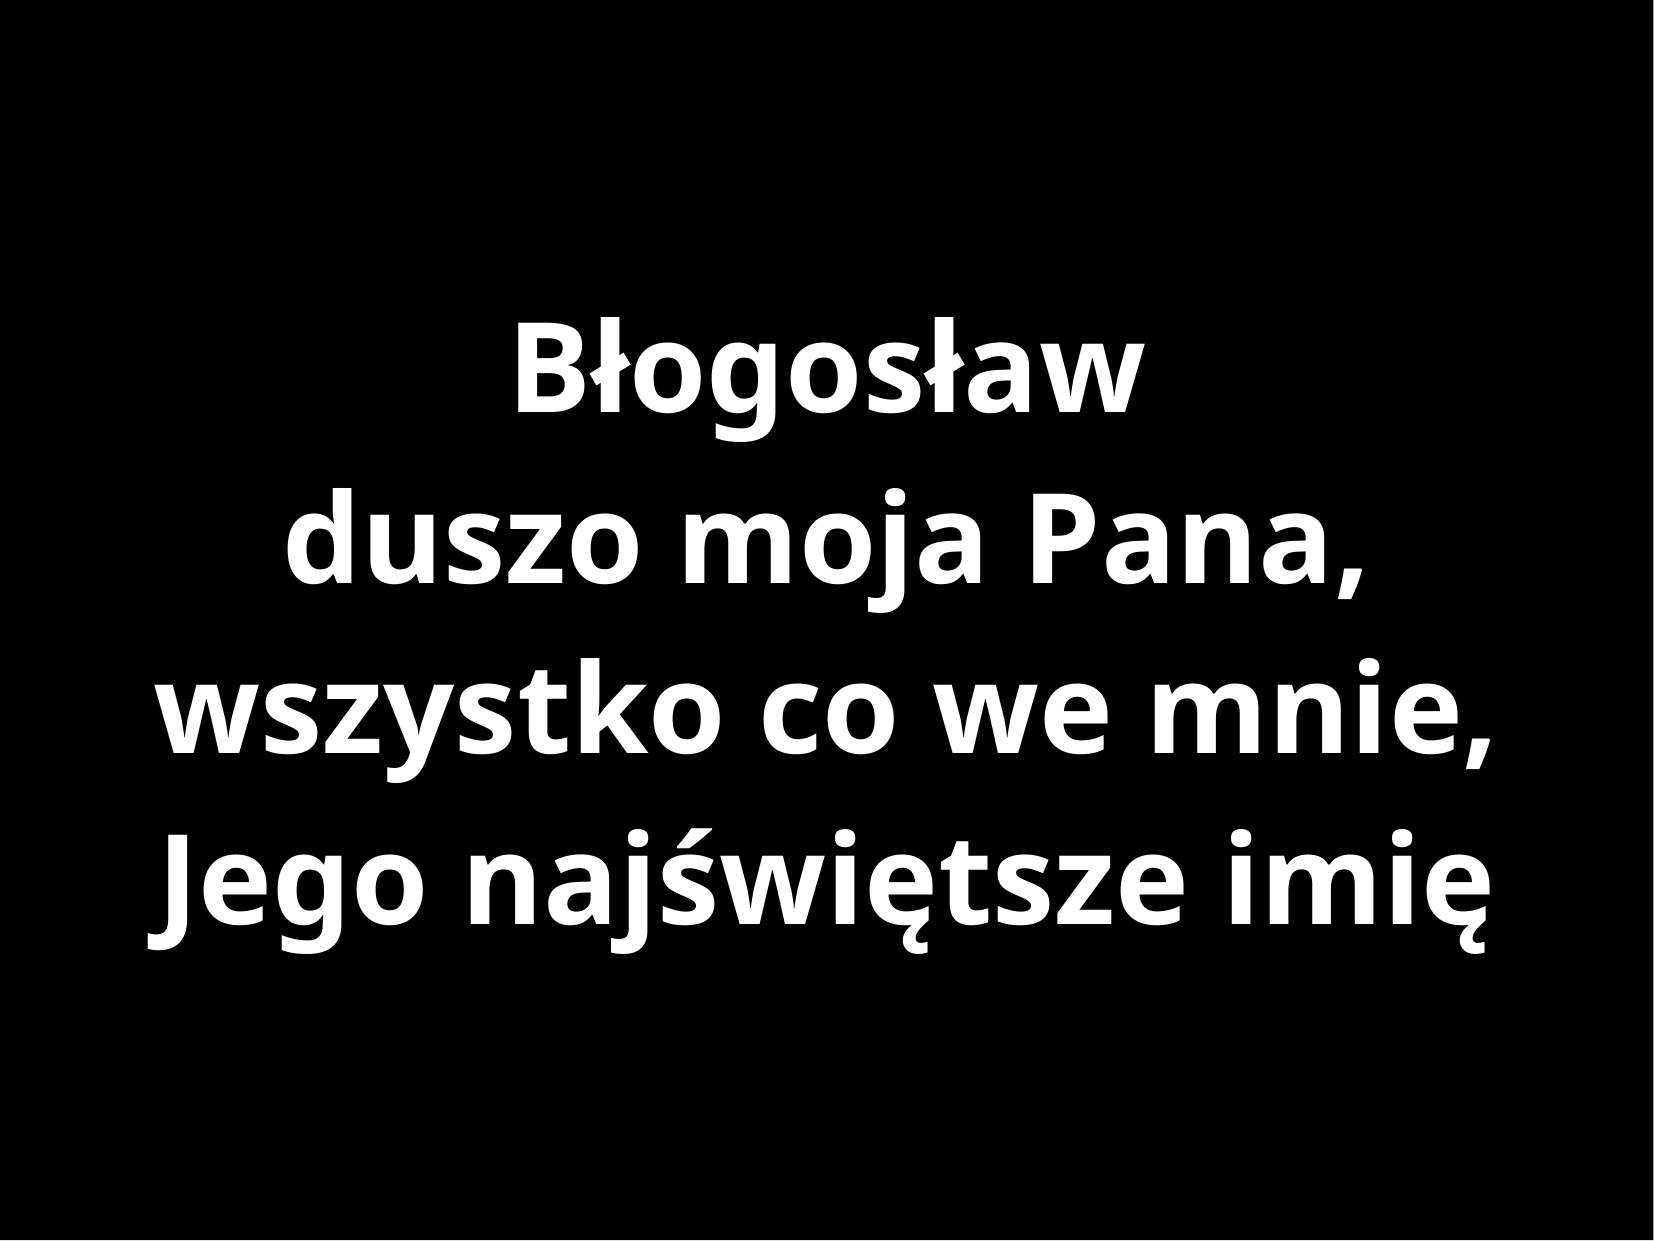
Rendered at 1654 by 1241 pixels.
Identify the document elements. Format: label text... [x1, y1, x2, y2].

title Błogosław duszo moja Pana, wszystko co we mnie, Jego najświętsze imię [0, 0, 1654, 1241]
